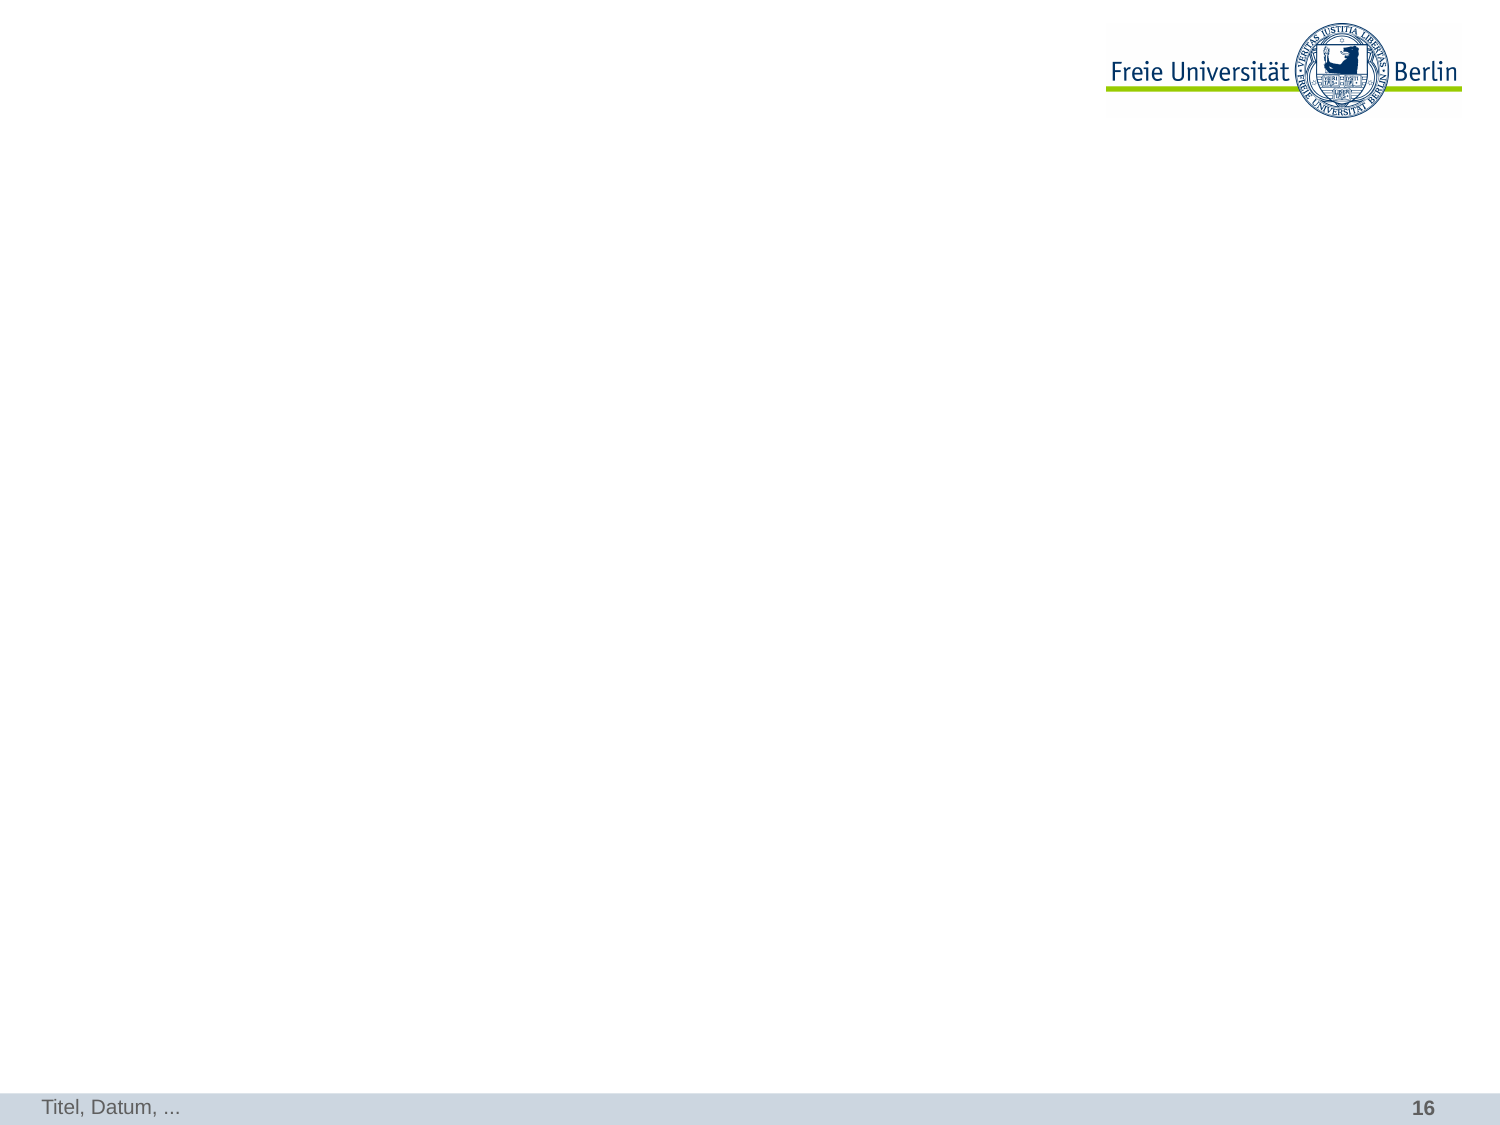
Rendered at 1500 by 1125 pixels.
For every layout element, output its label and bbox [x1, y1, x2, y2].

picture [1106, 23, 1462, 118]
